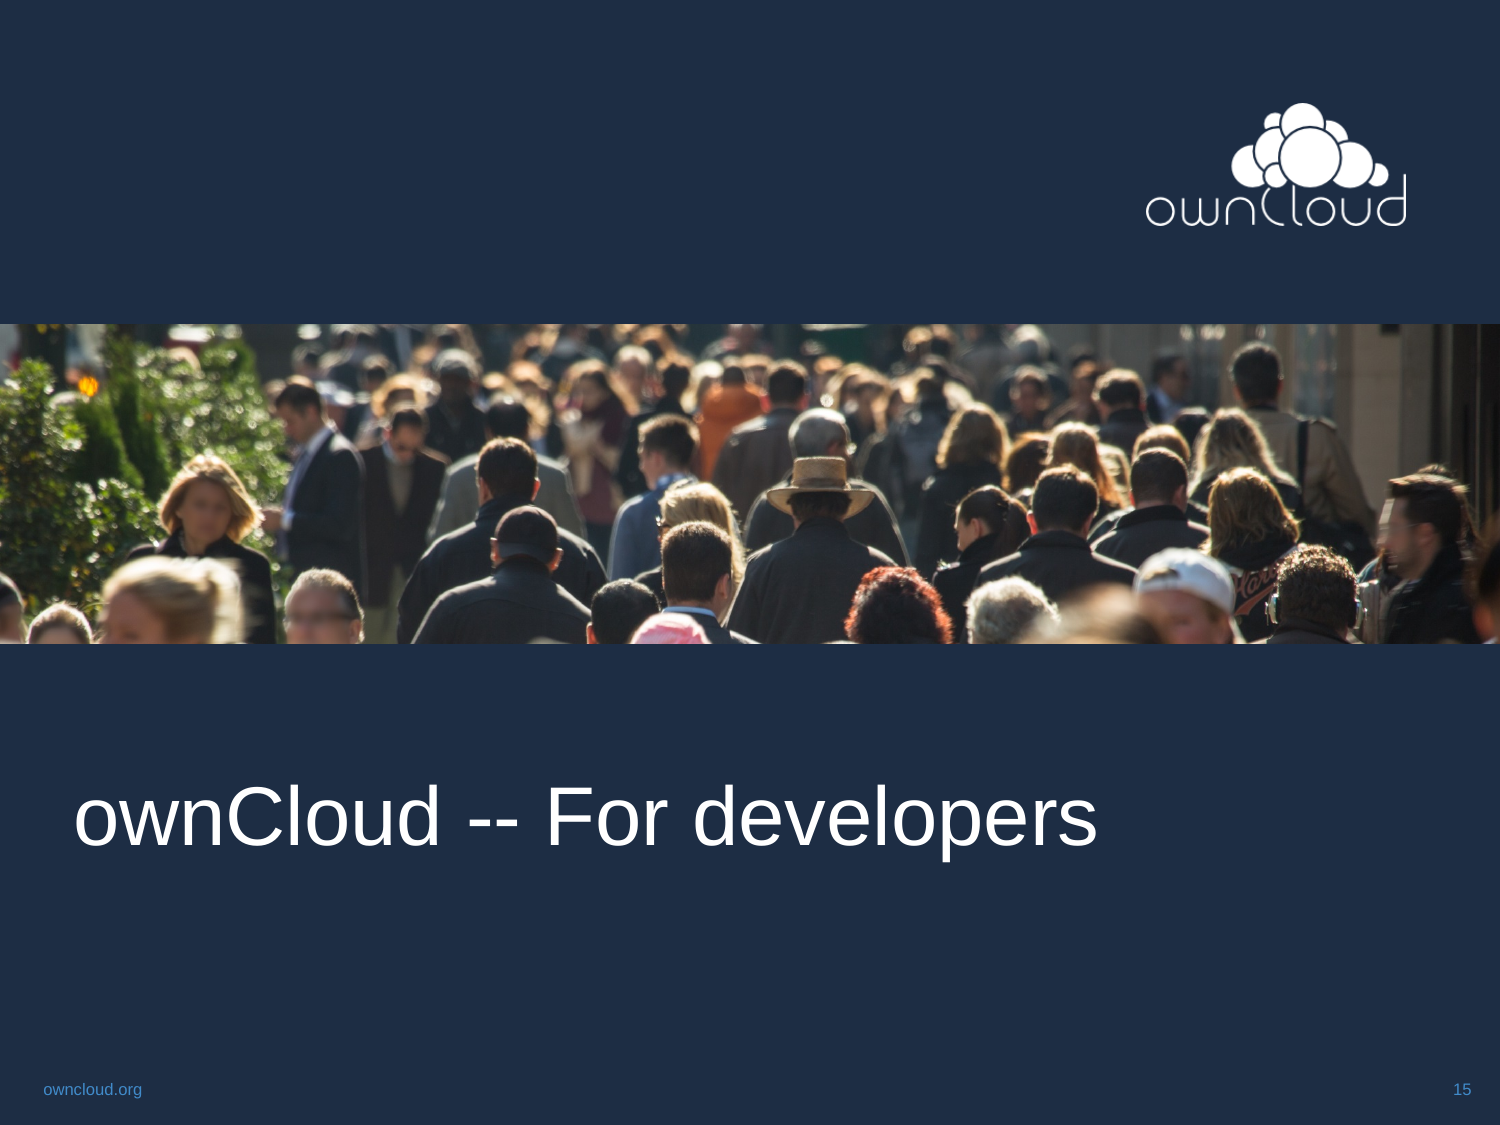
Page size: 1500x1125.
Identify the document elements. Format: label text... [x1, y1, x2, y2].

picture [1146, 103, 1406, 226]
picture [0, 324, 1500, 644]
title ownCloud -- For developers [58, 754, 1427, 942]
